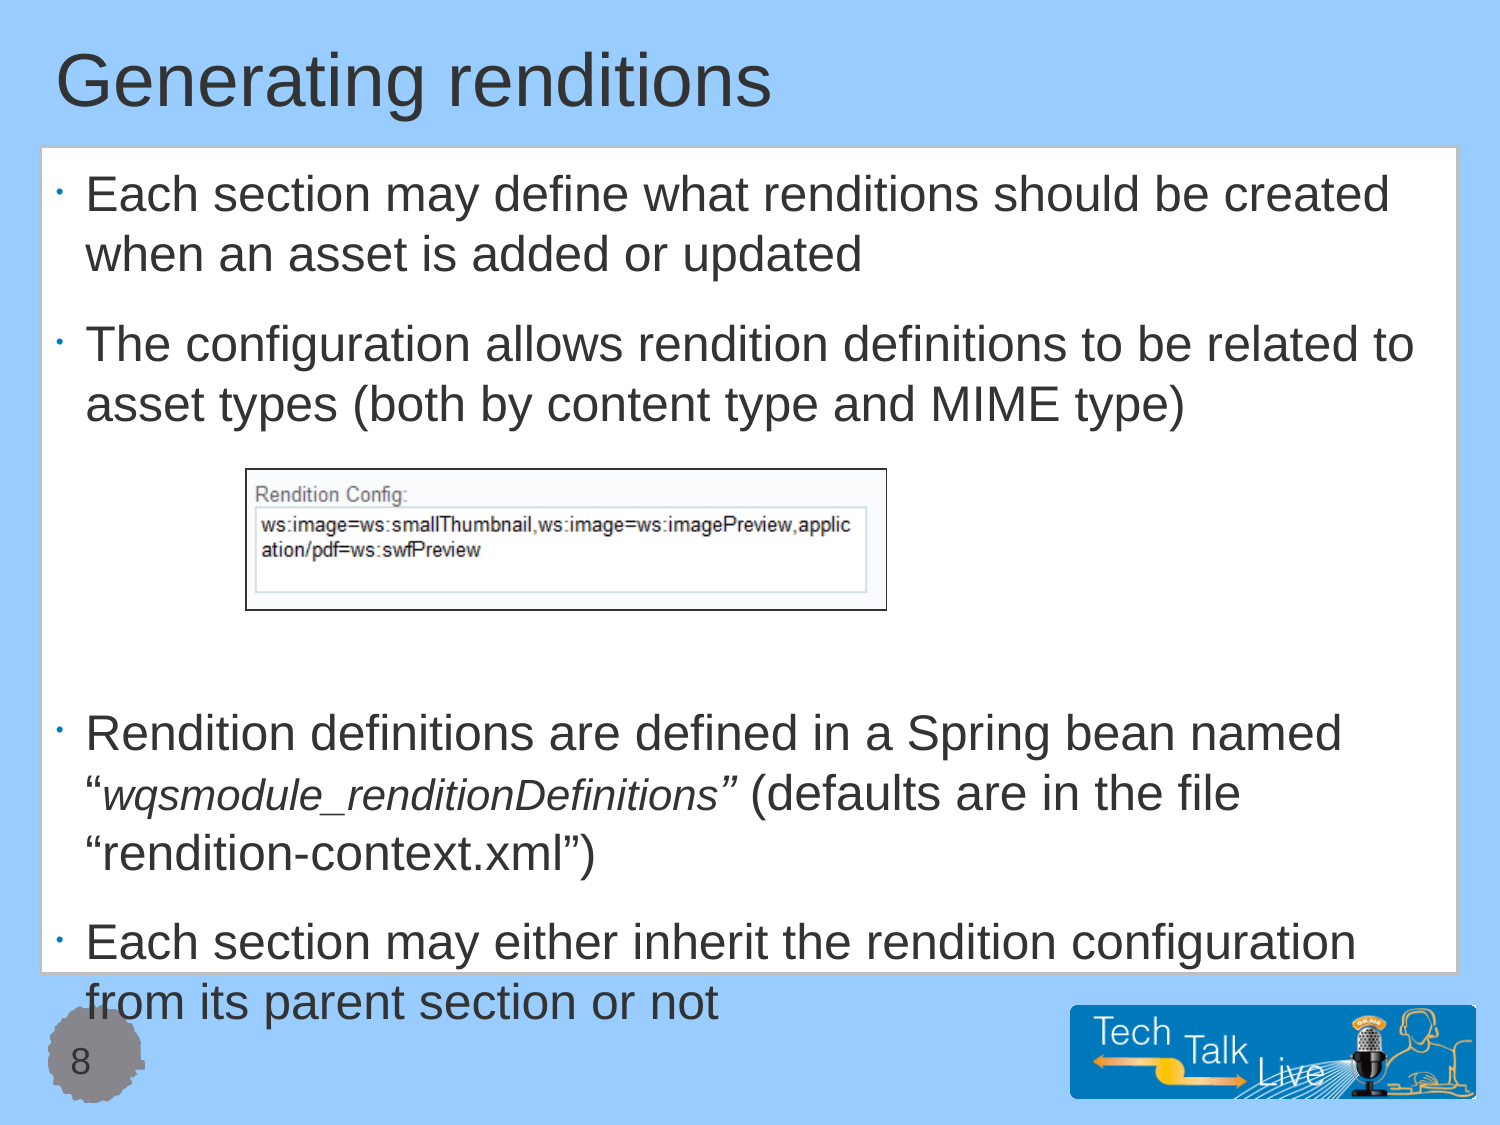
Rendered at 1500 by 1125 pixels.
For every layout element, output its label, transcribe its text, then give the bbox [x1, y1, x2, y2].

picture [1069, 1005, 1476, 1099]
picture [246, 469, 886, 609]
slide_number <number> [55, 1038, 136, 1083]
list Each section may define what renditions should be created when an asset is added or updated The configuration allows rendition definitions to be related to asset types (both by content type and MIME type) Rendition definitions are defined in a Spring bean named “wqsmodule_renditionDefinitions” (defaults are in the file “rendition-context.xml”) Each section may either inherit the rendition configuration from its parent section or not [40, 146, 1459, 1038]
picture [48, 1038, 145, 1103]
title Generating renditions [40, 16, 1459, 128]
